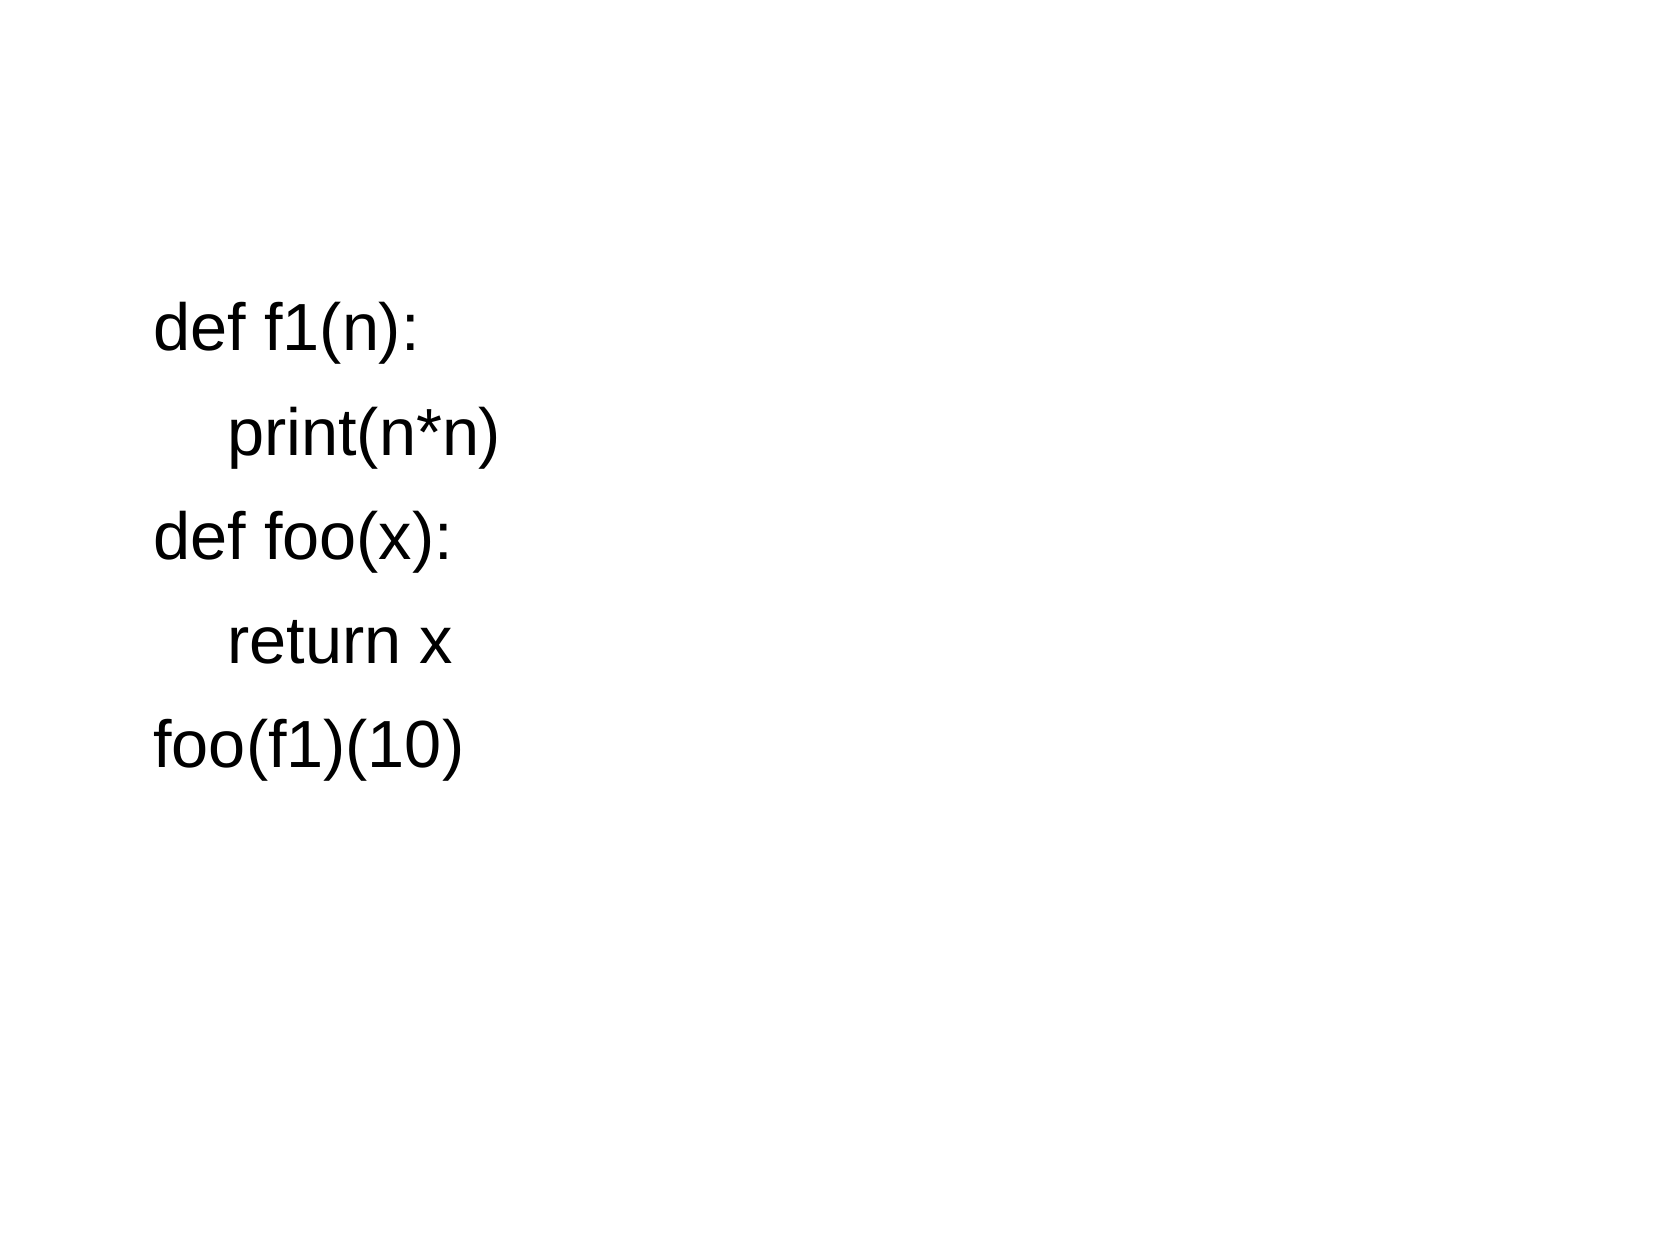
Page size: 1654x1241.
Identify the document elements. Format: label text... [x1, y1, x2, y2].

list def f1(n): print(n*n) def foo(x): return x foo(f1)(10) [82, 290, 1571, 1010]
